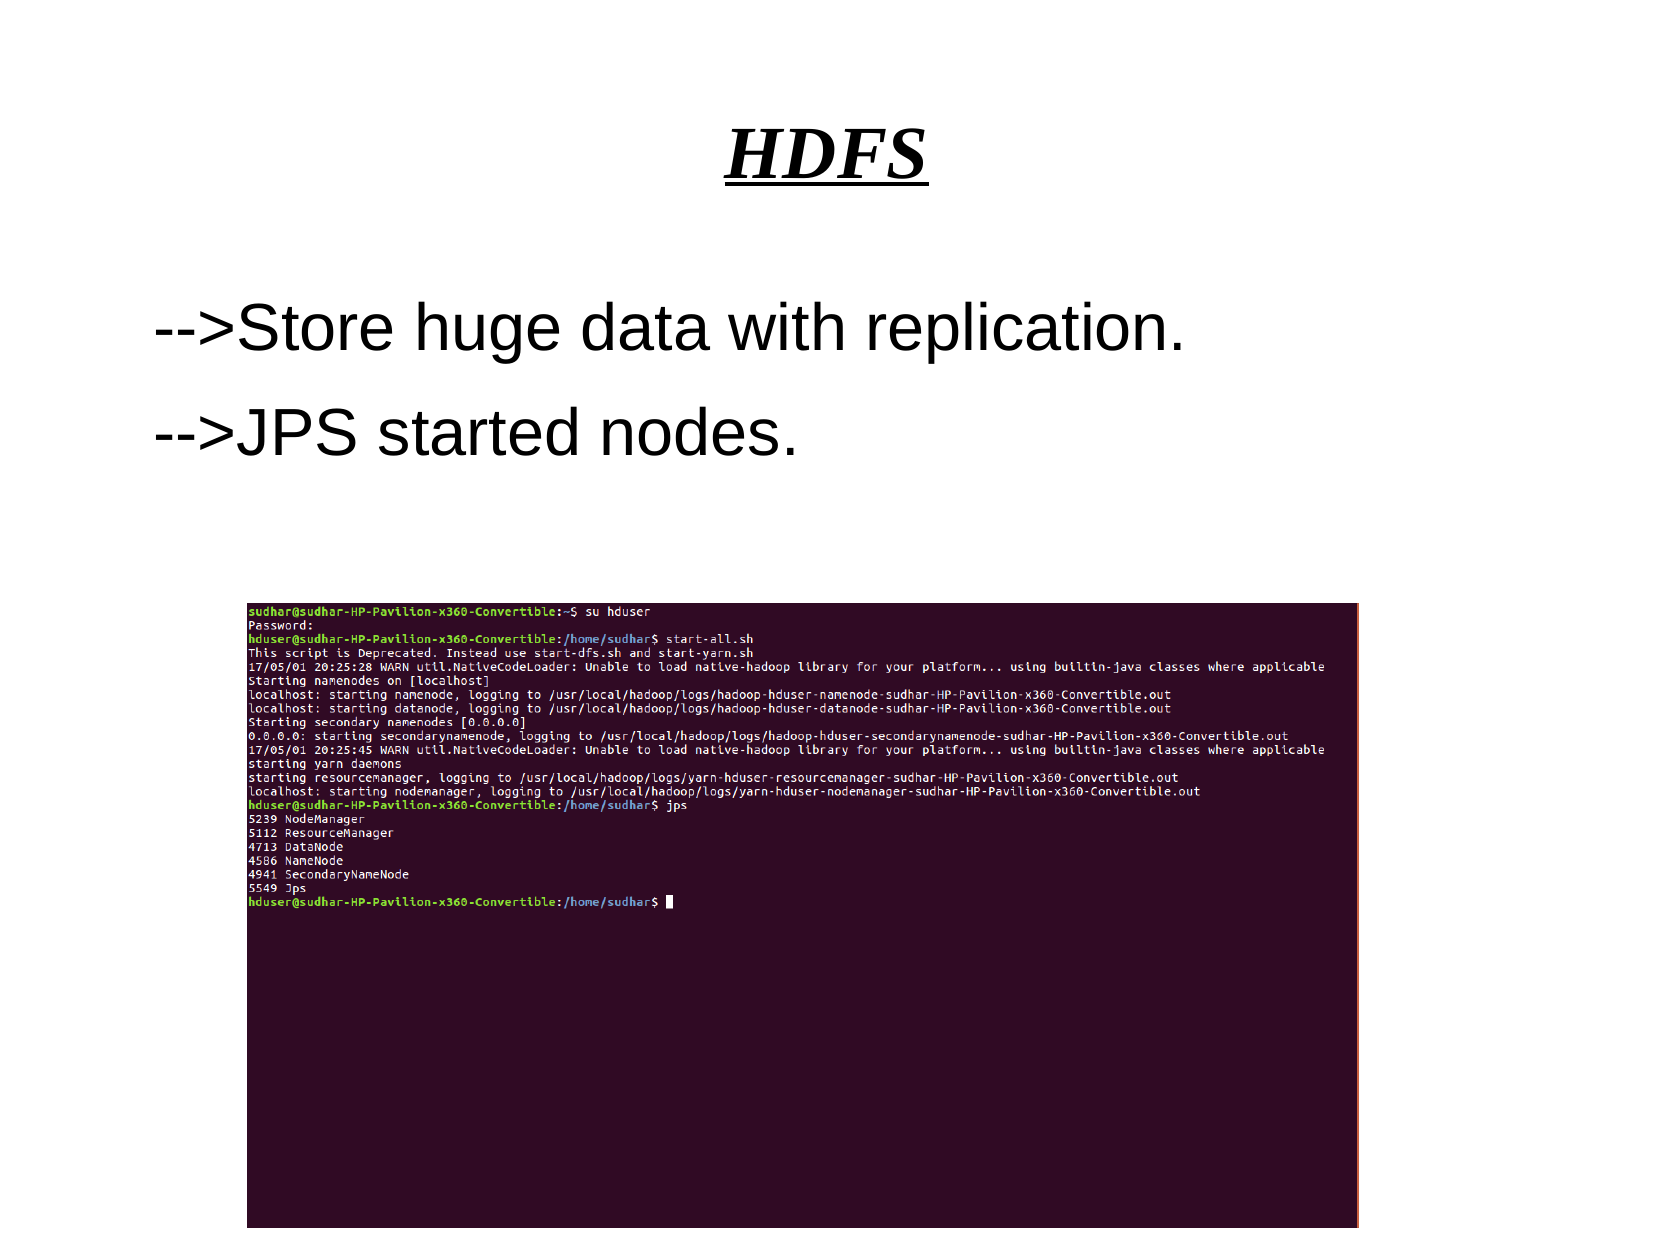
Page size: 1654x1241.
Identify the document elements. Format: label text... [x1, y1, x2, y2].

list -->Store huge data with replication. -->JPS started nodes. [82, 290, 1571, 1010]
picture [247, 603, 1359, 1228]
title HDFS [82, 49, 1571, 257]
